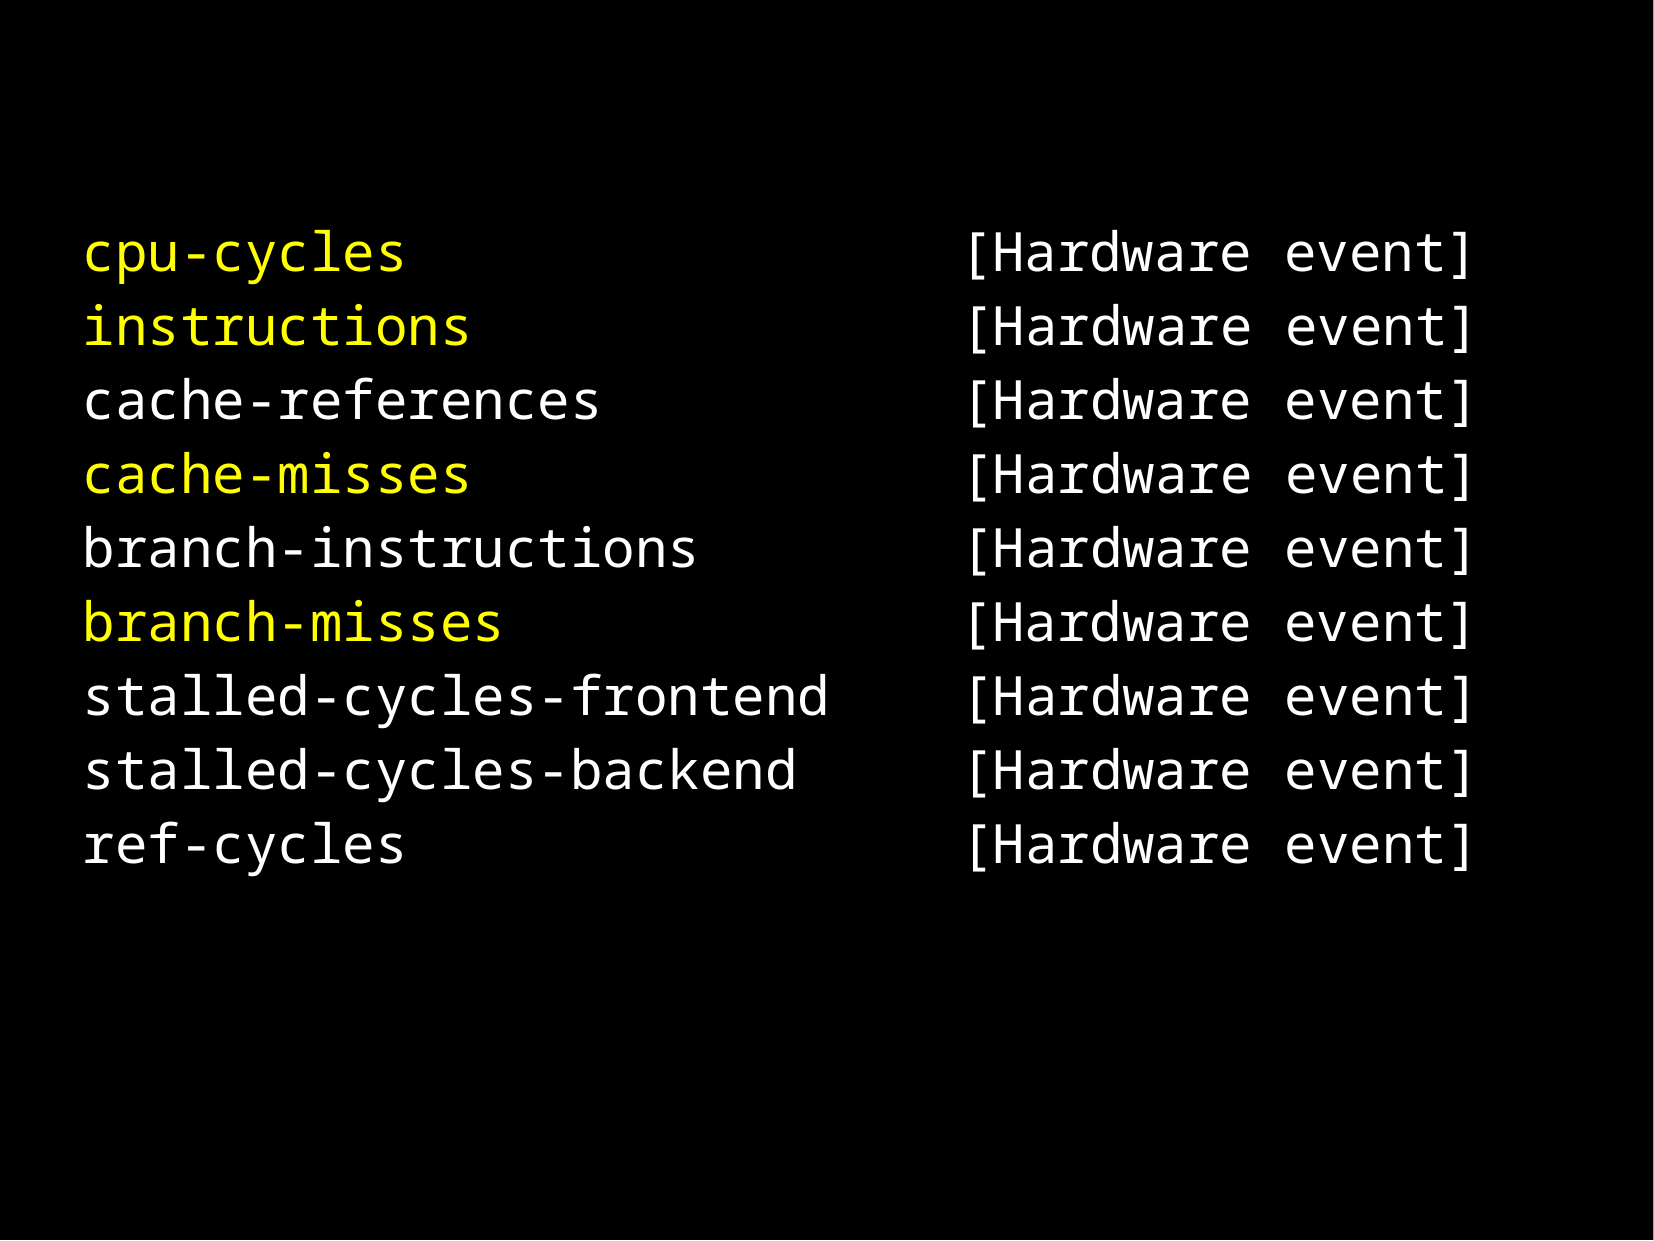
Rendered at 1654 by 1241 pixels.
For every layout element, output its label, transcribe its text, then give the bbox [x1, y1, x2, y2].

subtitle cpu-cycles [Hardware event] instructions [Hardware event] cache-references [Hardware event] cache-misses [Hardware event] branch-instructions [Hardware event] branch-misses [Hardware event] stalled-cycles-frontend [Hardware event] stalled-cycles-backend [Hardware event] ref-cycles [Hardware event] [82, 49, 1571, 1109]
